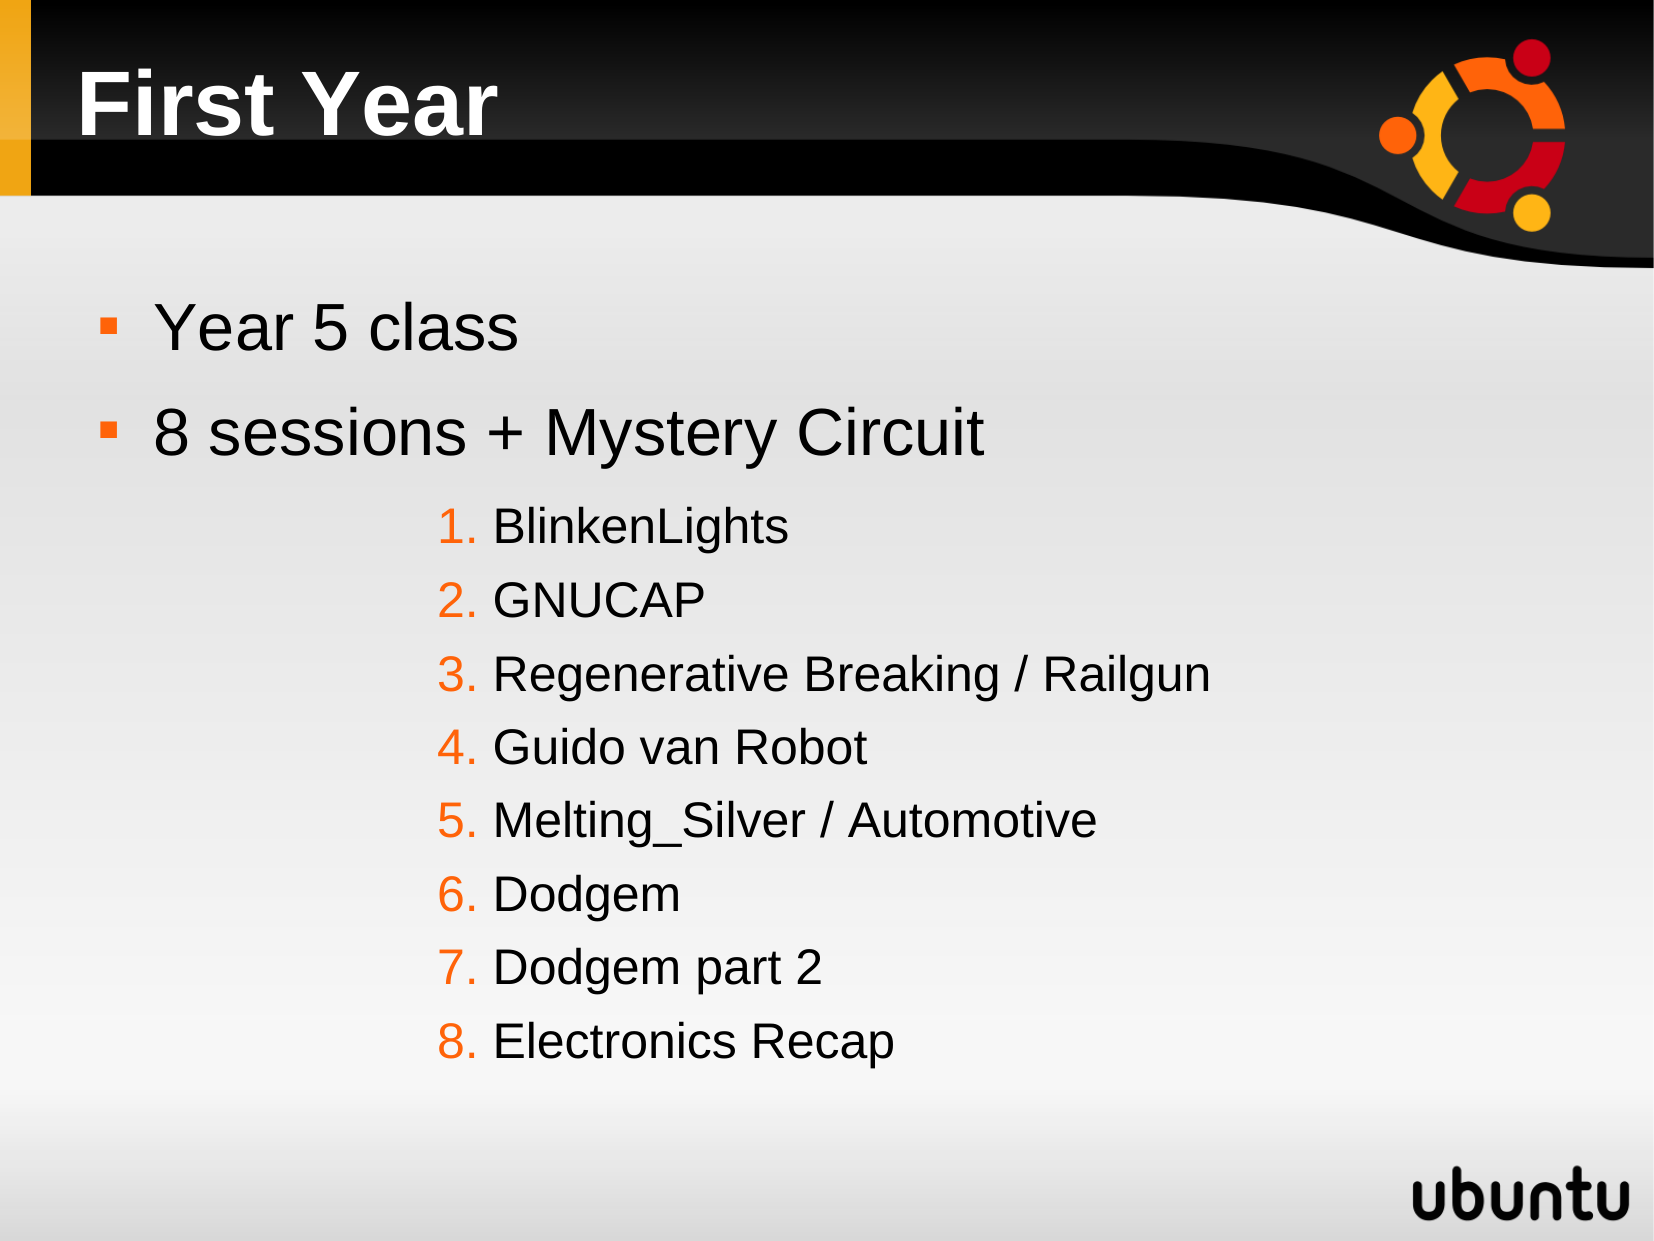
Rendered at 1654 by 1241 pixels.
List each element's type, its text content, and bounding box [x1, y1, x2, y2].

picture [0, 0, 1654, 1241]
title First Year [76, 7, 1565, 200]
list Year 5 class 8 sessions + Mystery Circuit BlinkenLights GNUCAP Regenerative Breaking / Railgun Guido van Robot Melting_Silver / Automotive Dodgem Dodgem part 2 Electronics Recap [82, 290, 1571, 1094]
